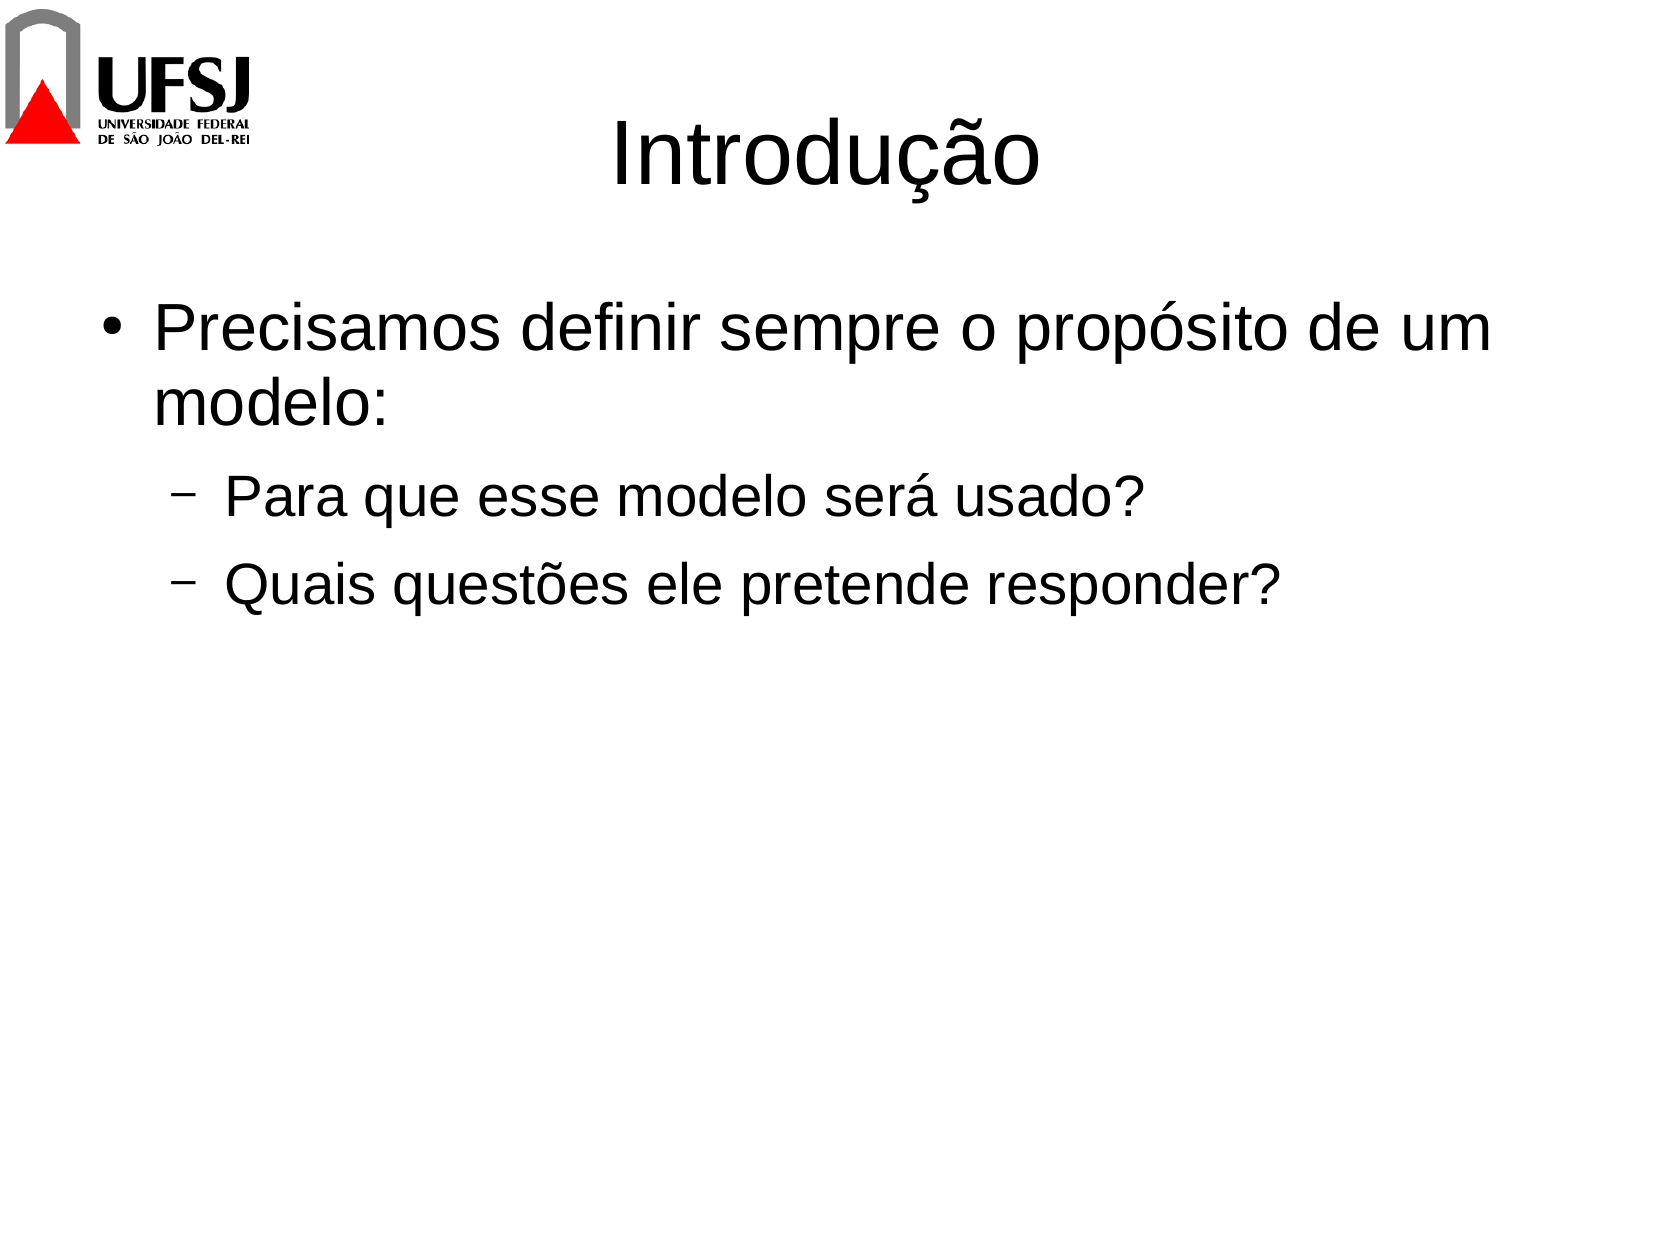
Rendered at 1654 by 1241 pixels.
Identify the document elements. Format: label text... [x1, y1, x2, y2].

title Introdução [82, 49, 1571, 257]
picture [5, 9, 249, 146]
list Precisamos definir sempre o propósito de um modelo: Para que esse modelo será usado? Quais questões ele pretende responder? [82, 290, 1571, 1111]
